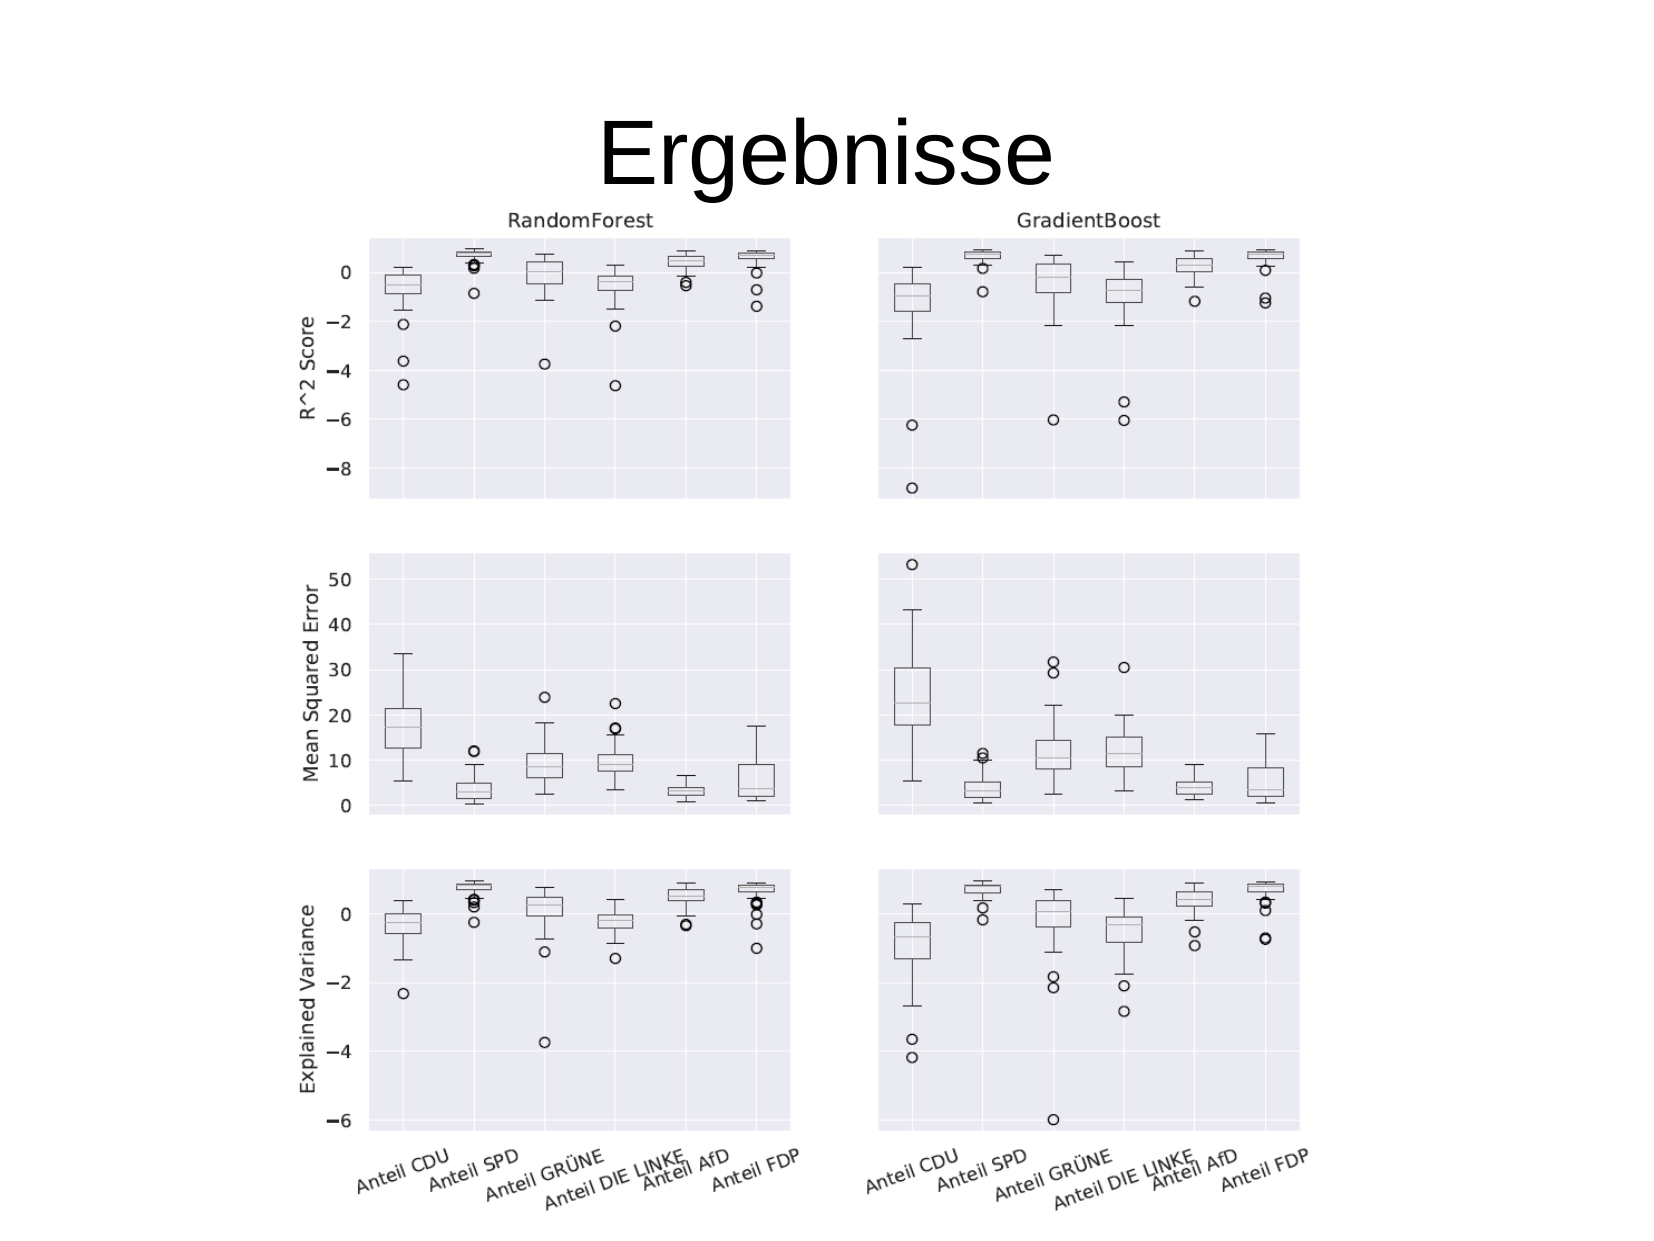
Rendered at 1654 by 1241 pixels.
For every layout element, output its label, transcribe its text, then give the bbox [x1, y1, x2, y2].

picture [299, 212, 1312, 1214]
title Ergebnisse [82, 49, 1571, 257]
